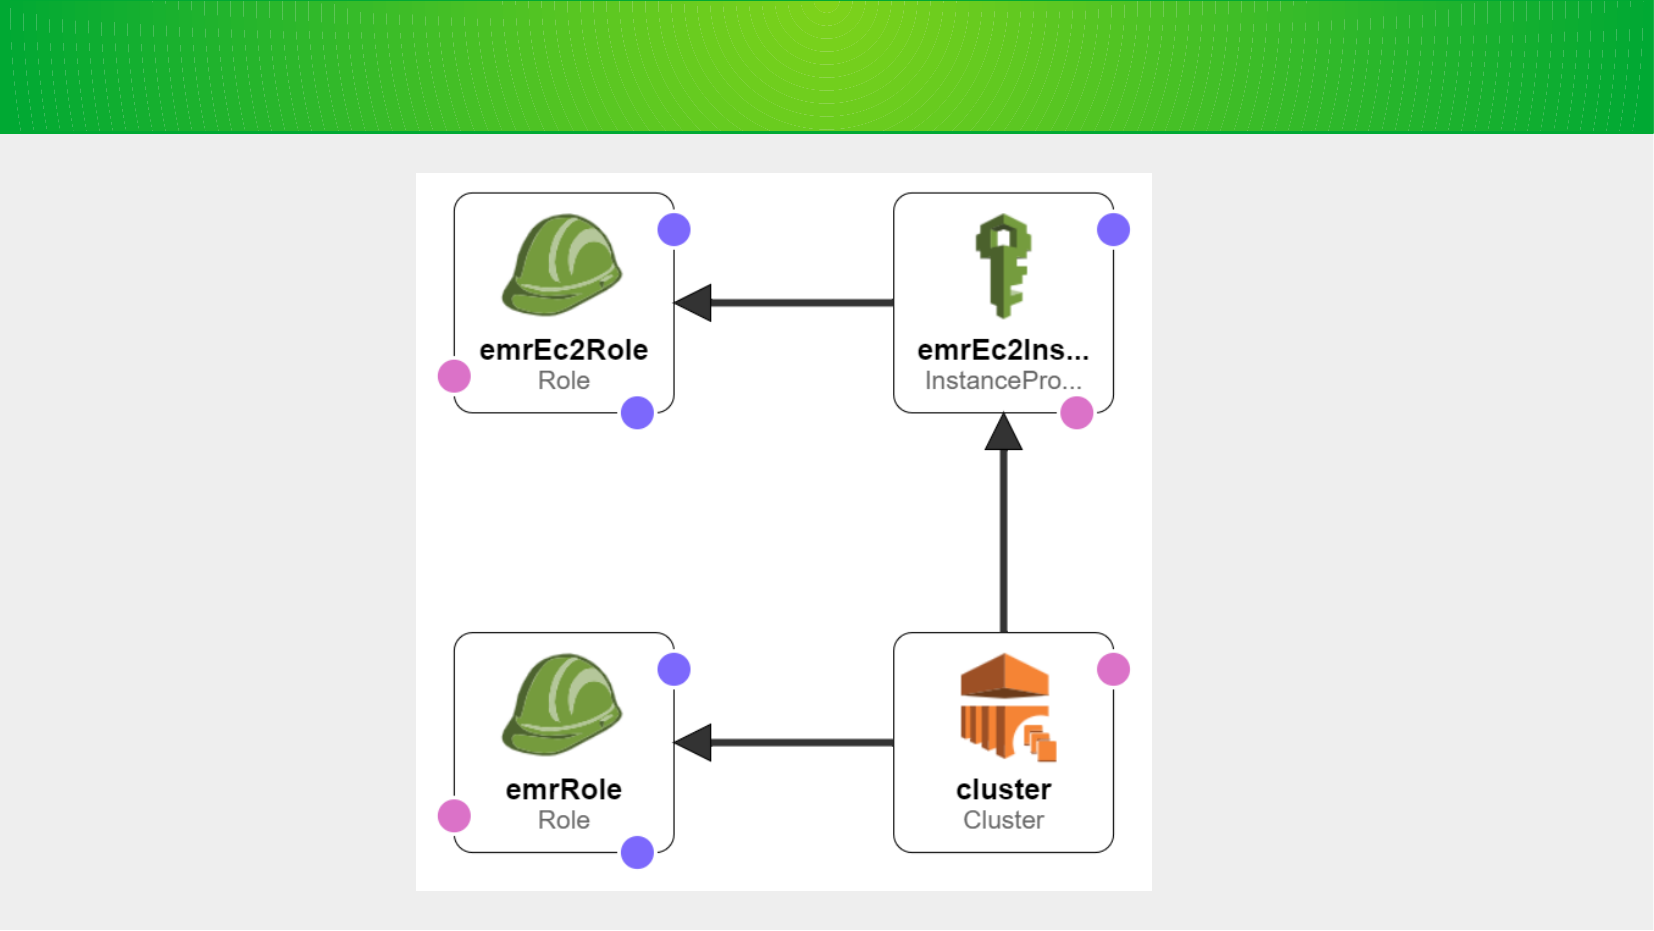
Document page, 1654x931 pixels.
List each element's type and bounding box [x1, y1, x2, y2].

picture [416, 173, 1152, 891]
